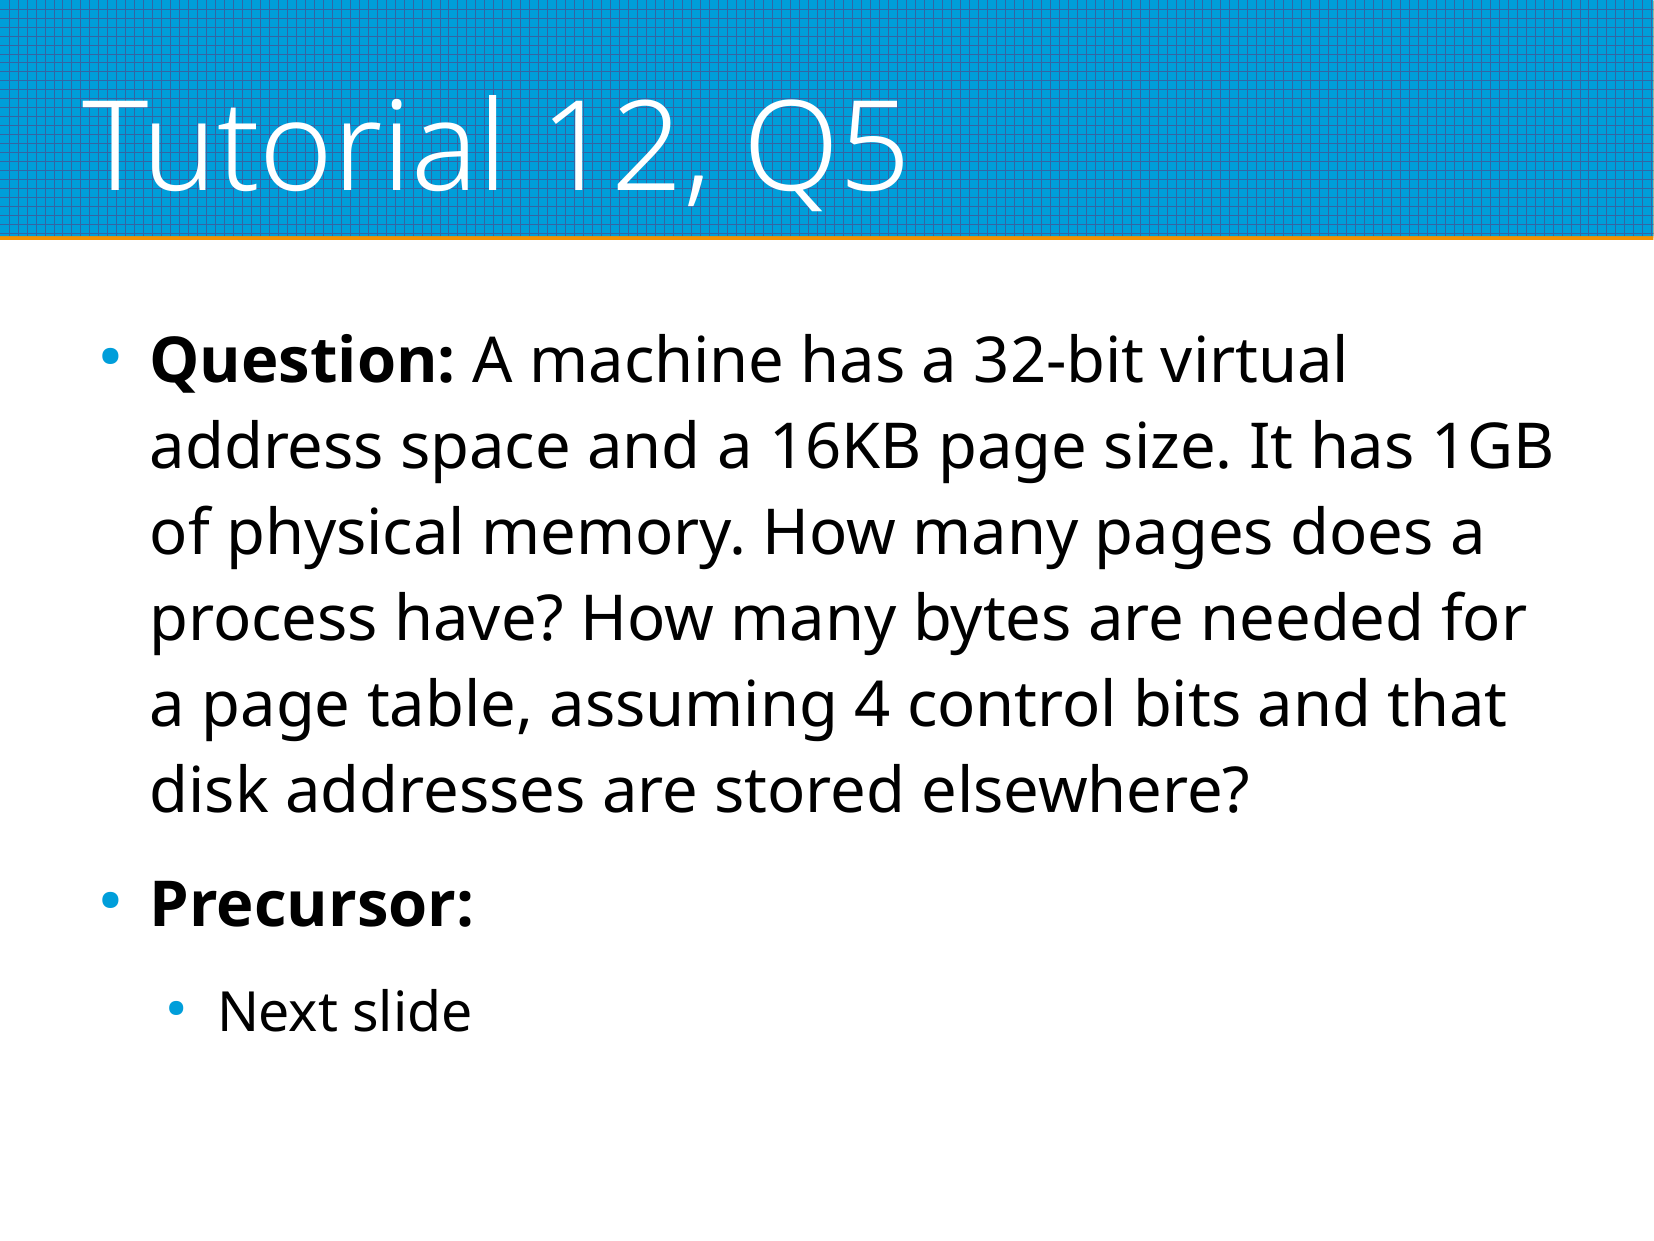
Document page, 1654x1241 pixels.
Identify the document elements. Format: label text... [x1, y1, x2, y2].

list Question: A machine has a 32-bit virtual address space and a 16KB page size. It has 1GB of physical memory. How many pages does a process have? How many bytes are needed for a page table, assuming 4 control bits and that disk addresses are stored elsewhere? Precursor: Next slide [82, 314, 1563, 1063]
title Tutorial 12, Q5 [82, 19, 1571, 227]
